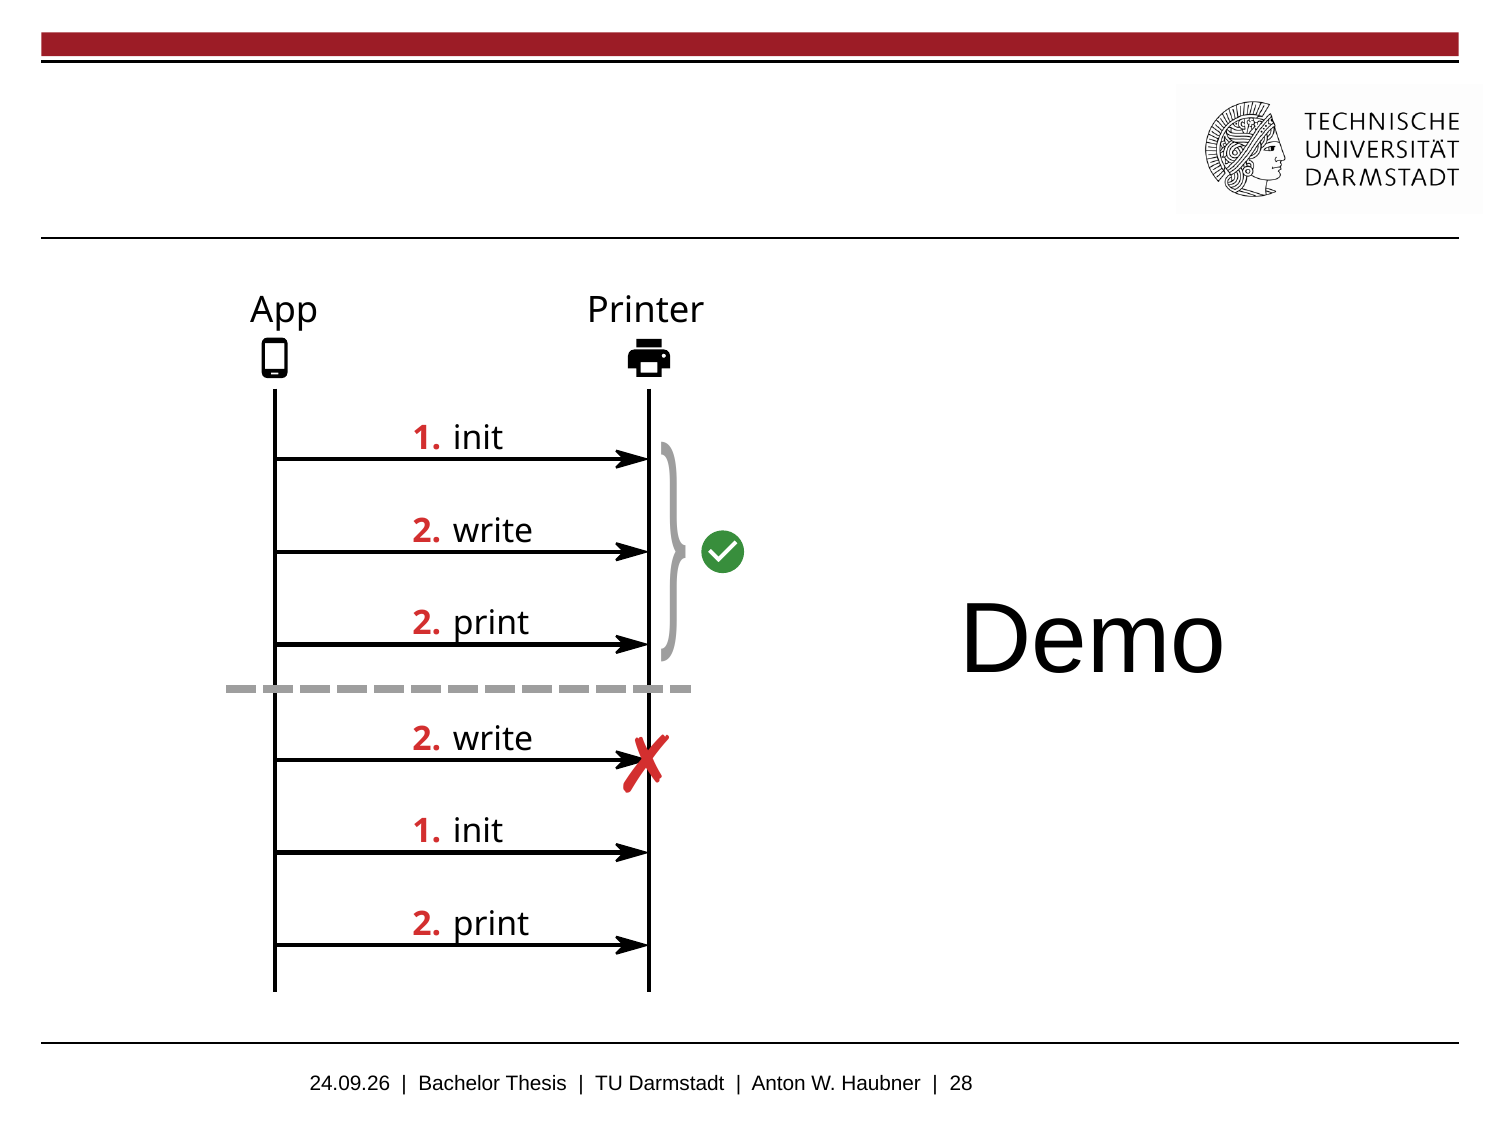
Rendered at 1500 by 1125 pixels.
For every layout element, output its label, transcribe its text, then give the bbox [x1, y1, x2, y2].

picture [192, 295, 745, 993]
text_box Demo [944, 572, 1252, 703]
